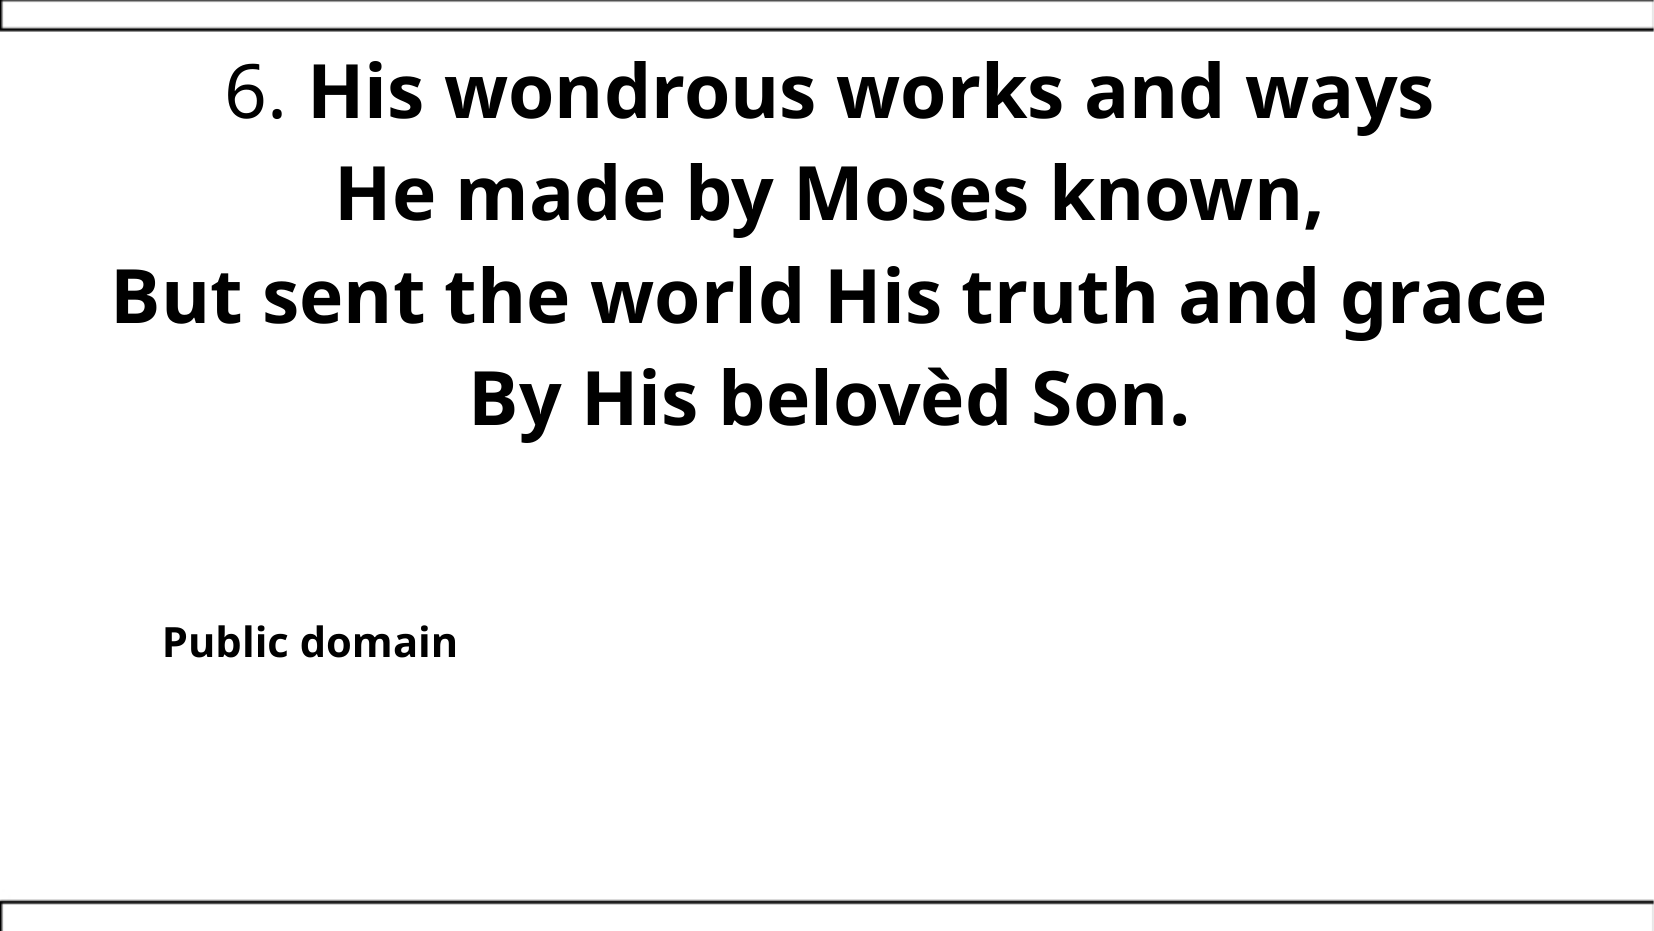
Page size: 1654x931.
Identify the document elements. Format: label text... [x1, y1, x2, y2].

text_box 6. His wondrous works and ways He made by Moses known, But sent the world His truth and grace By His belovèd Son. Public domain [87, 31, 1573, 691]
picture [0, 0, 1654, 931]
